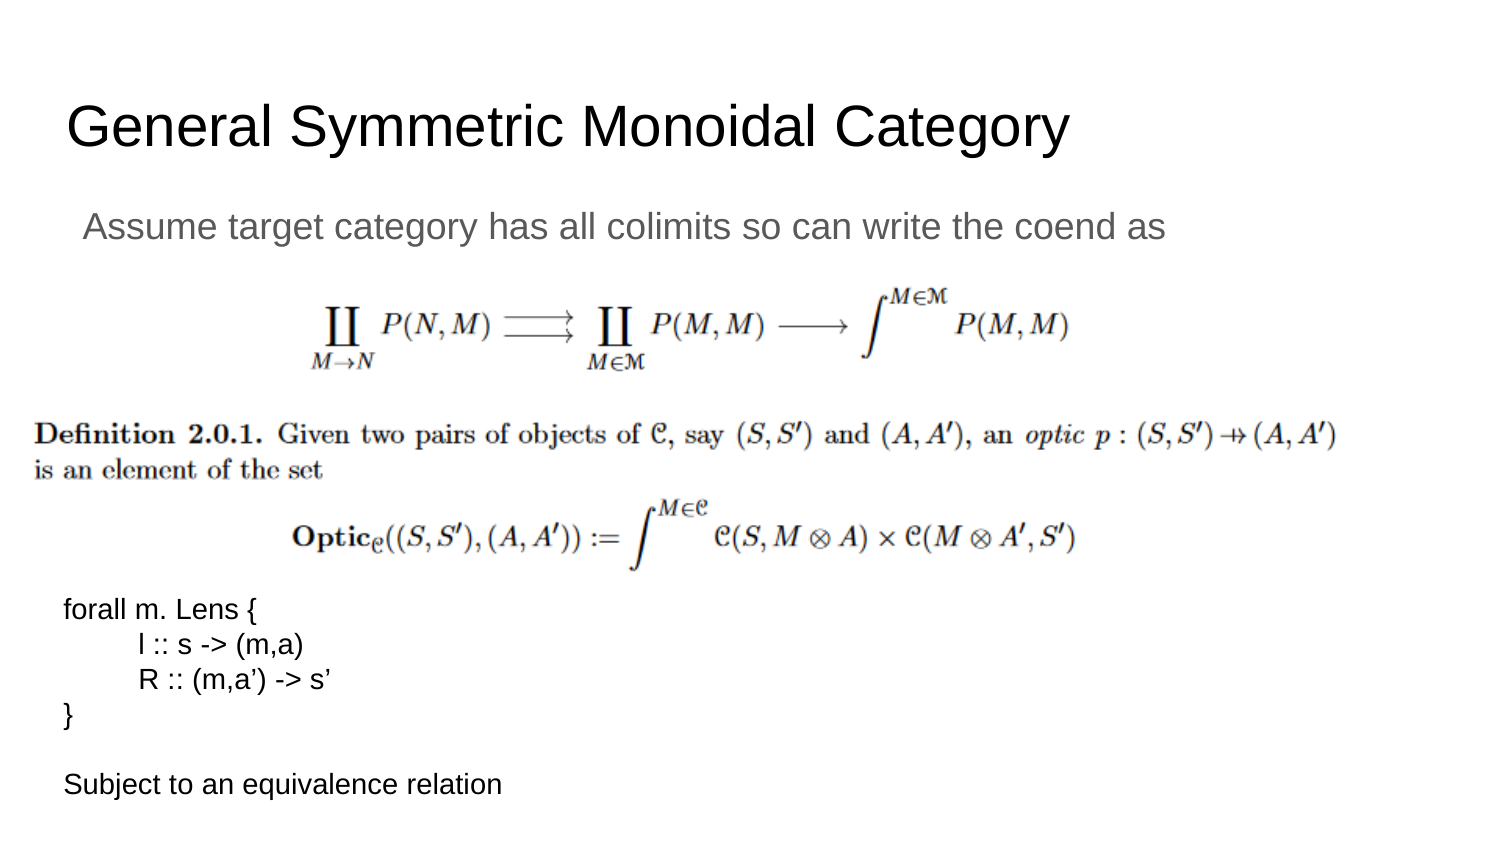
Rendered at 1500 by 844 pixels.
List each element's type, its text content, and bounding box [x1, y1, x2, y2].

title General Symmetric Monoidal Category [51, 72, 1449, 167]
list Assume target category has all colimits so can write the coend as [67, 180, 1466, 306]
picture [21, 409, 1369, 576]
text_box forall m. Lens { l :: s -> (m,a) R :: (m,a’) -> s’ } Subject to an equivalence relation [48, 575, 1449, 761]
picture [299, 279, 1092, 387]
